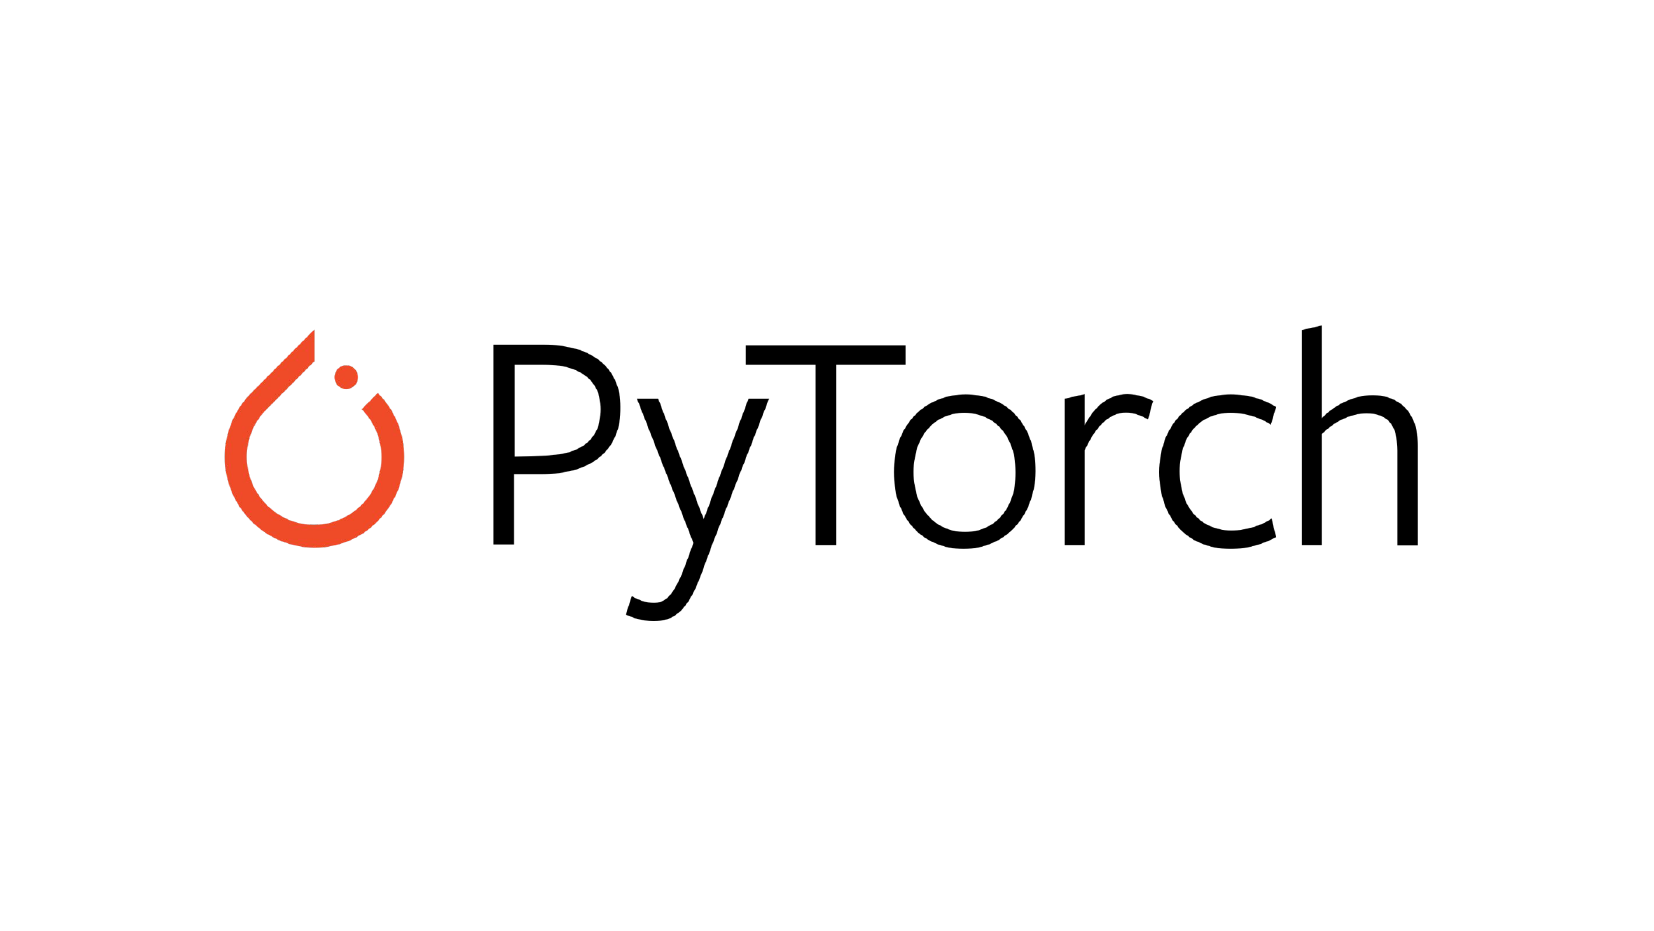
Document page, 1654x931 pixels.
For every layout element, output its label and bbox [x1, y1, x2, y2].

picture [223, 323, 1418, 621]
